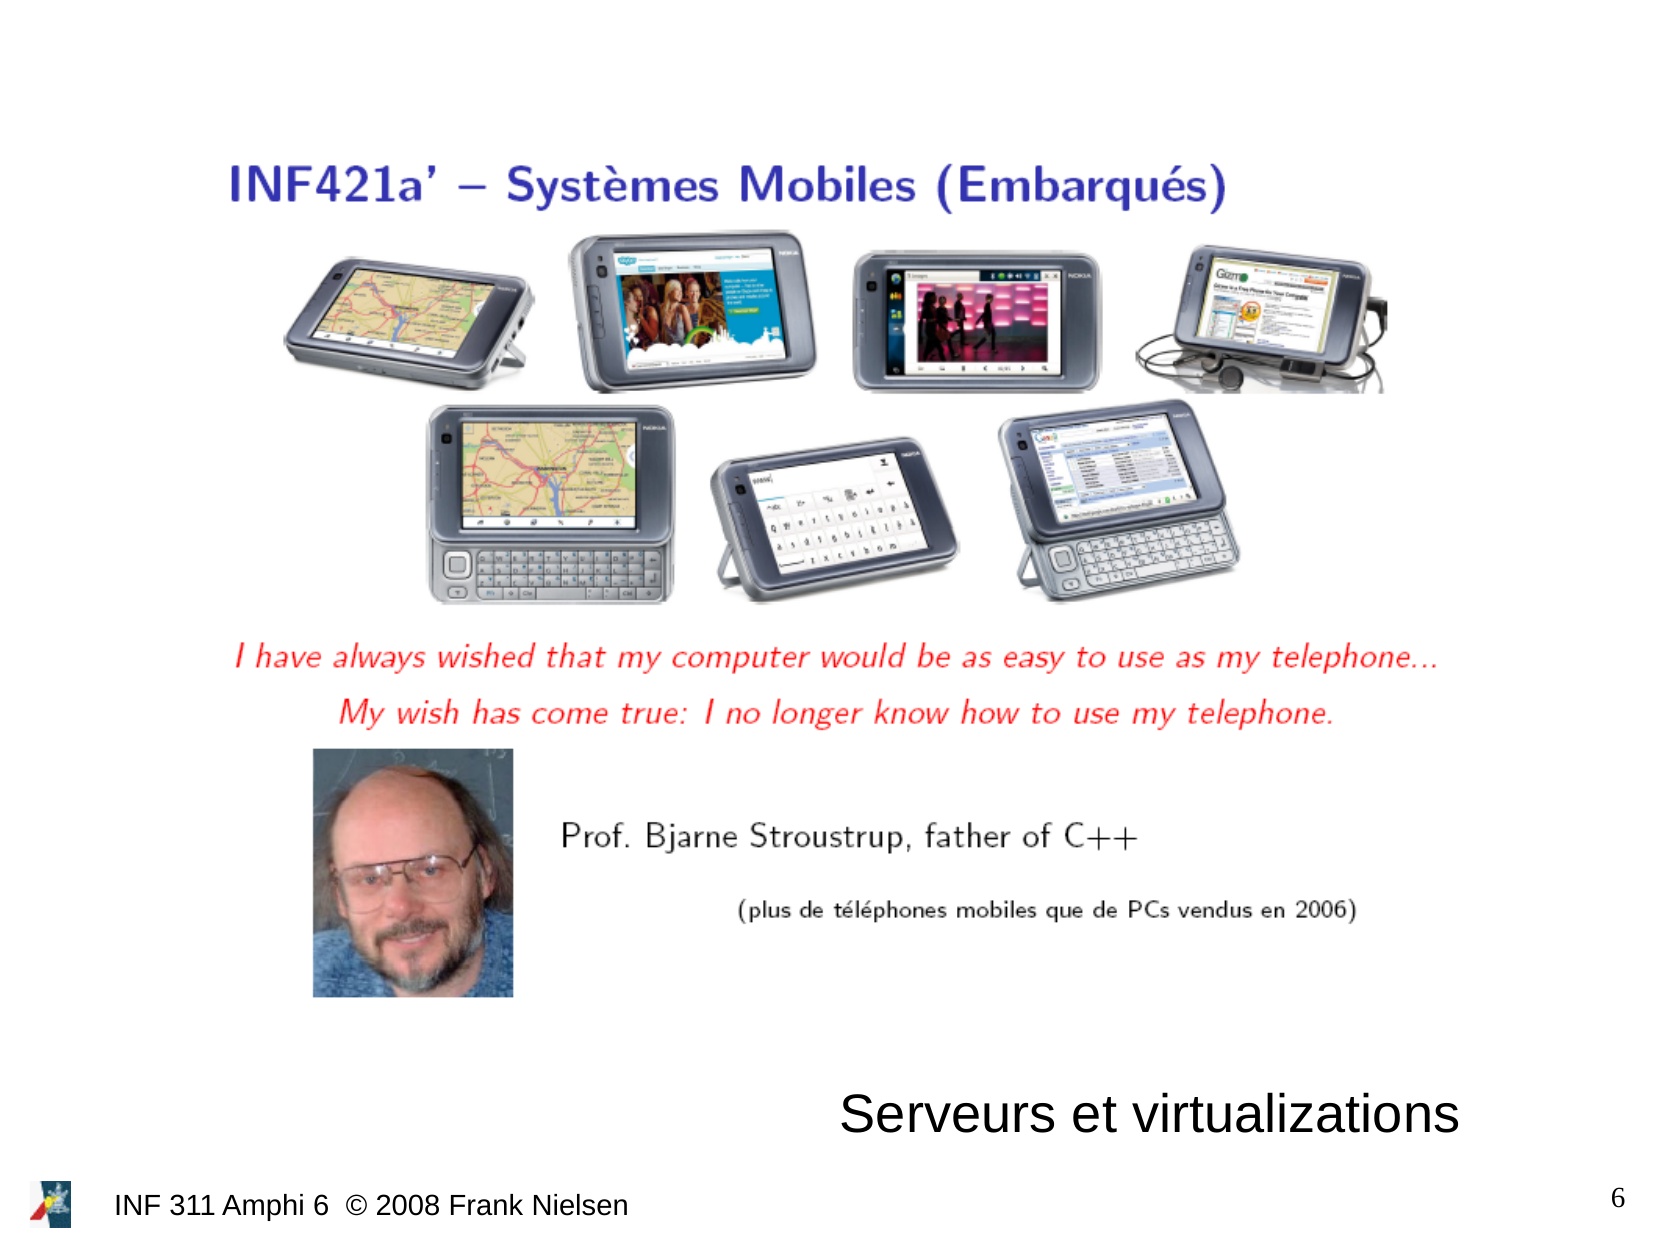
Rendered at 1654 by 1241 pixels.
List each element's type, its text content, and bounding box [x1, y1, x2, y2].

text_box Serveurs et virtualizations [825, 1076, 1477, 1152]
picture [207, 147, 1447, 1007]
picture [29, 1181, 71, 1228]
